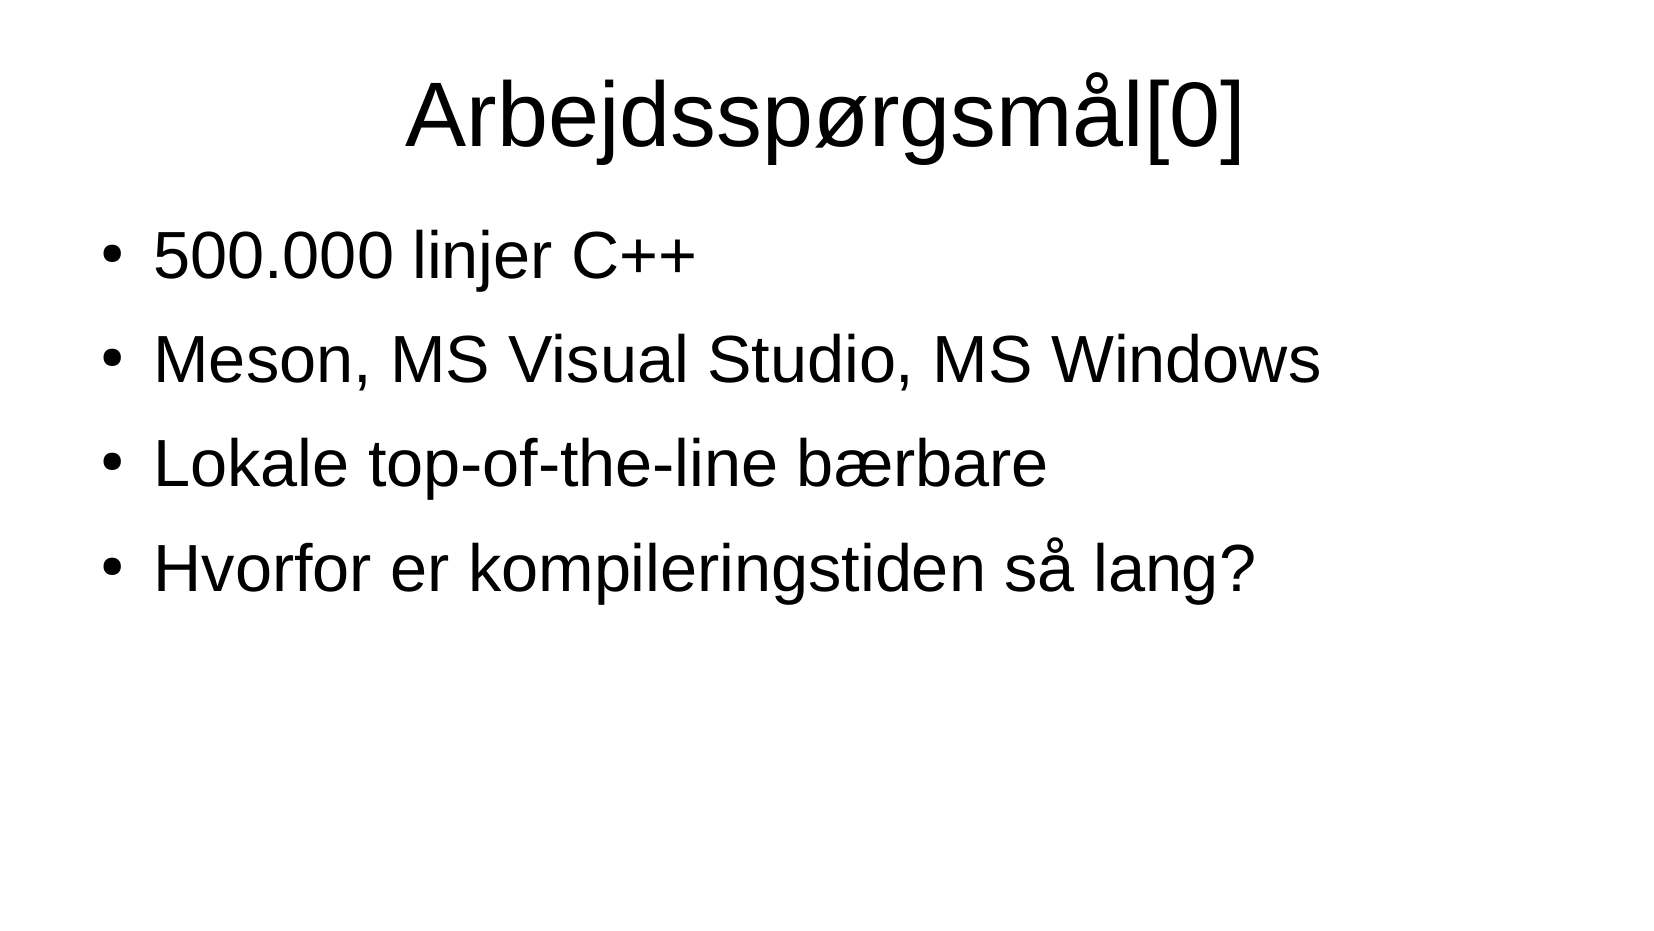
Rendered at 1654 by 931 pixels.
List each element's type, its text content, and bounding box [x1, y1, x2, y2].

list 500.000 linjer C++ Meson, MS Visual Studio, MS Windows Lokale top-of-the-line bærbare Hvorfor er kompileringstiden så lang? [82, 217, 1571, 758]
title Arbejdsspørgsmål[0] [82, 37, 1571, 193]
